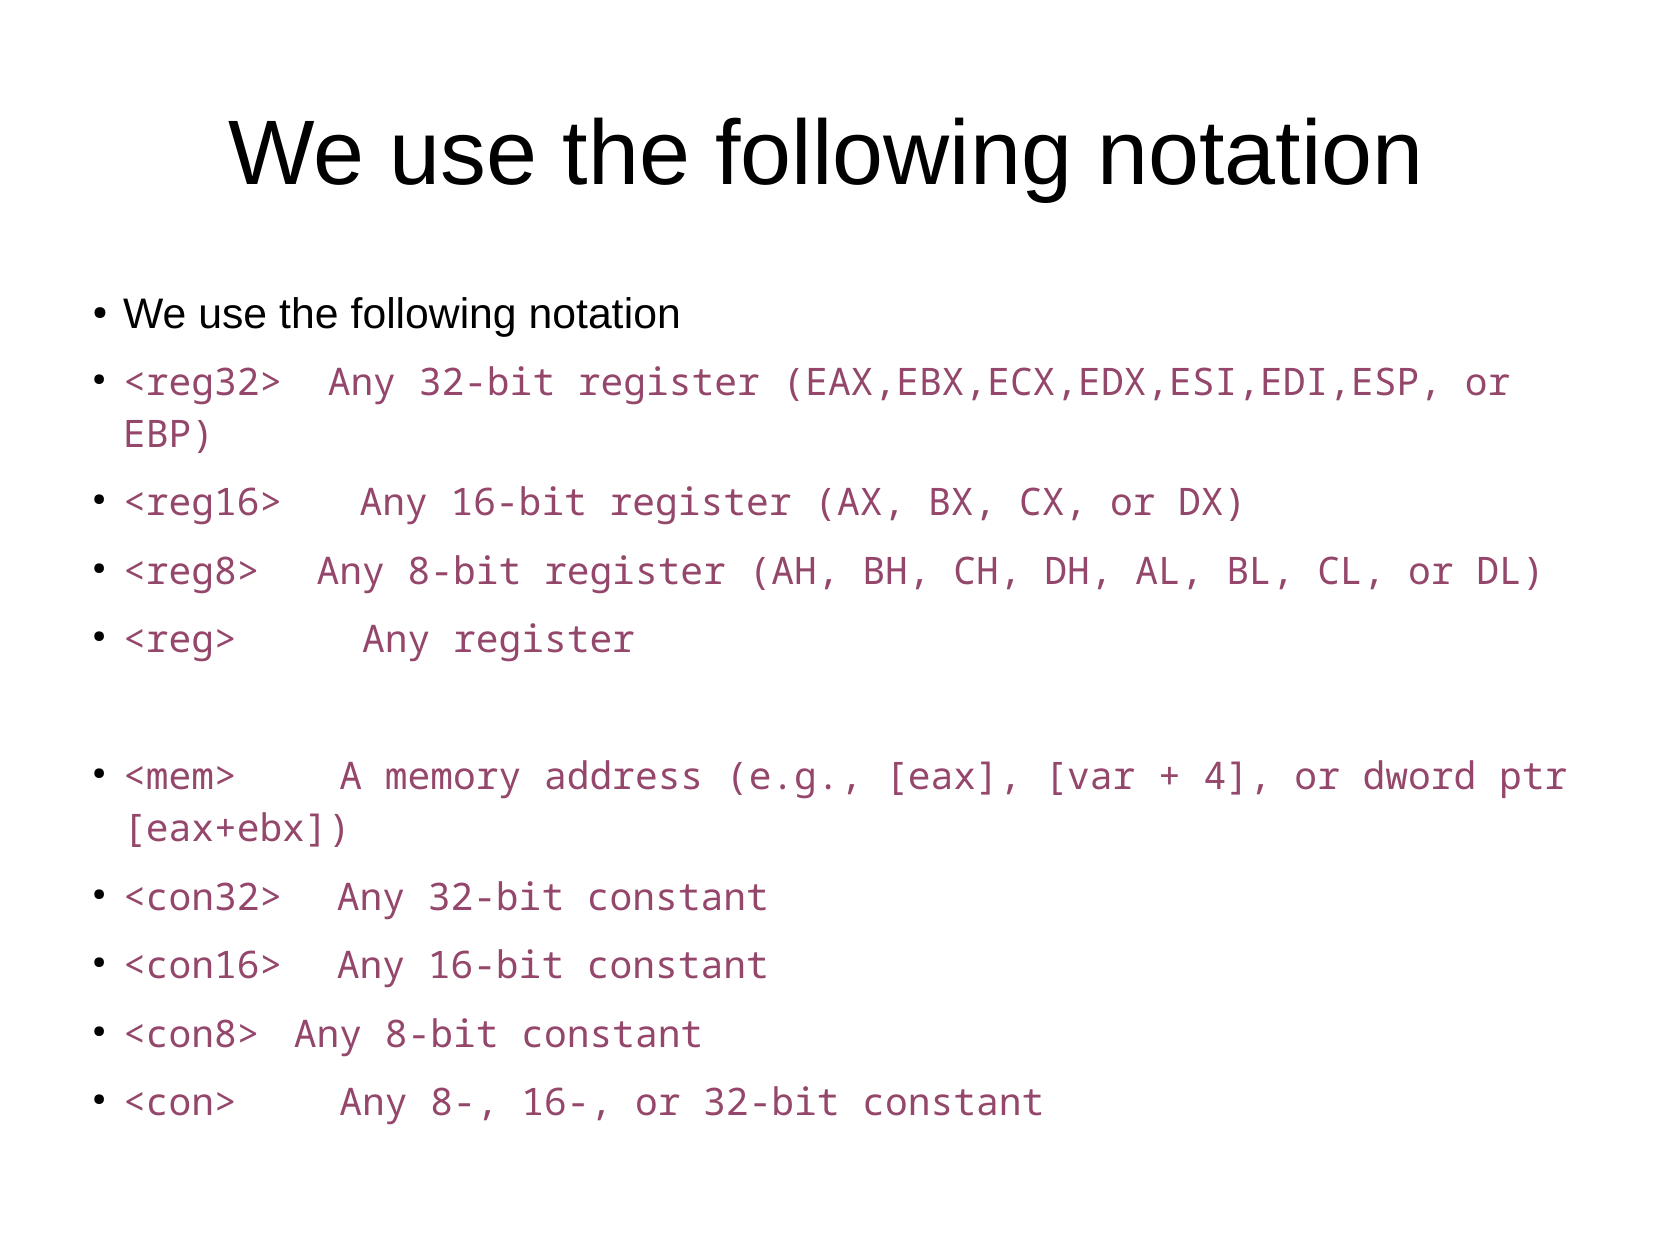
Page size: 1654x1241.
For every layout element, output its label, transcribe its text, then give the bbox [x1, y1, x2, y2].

title We use the following notation [82, 49, 1571, 257]
list We use the following notation <reg32> Any 32-bit register (EAX,EBX,ECX,EDX,ESI,EDI,ESP, or EBP) <reg16> Any 16-bit register (AX, BX, CX, or DX) <reg8> Any 8-bit register (AH, BH, CH, DH, AL, BL, CL, or DL) <reg> Any register <mem> A memory address (e.g., [eax], [var + 4], or dword ptr [eax+ebx]) <con32> Any 32-bit constant <con16> Any 16-bit constant <con8> Any 8-bit constant <con> Any 8-, 16-, or 32-bit constant [82, 290, 1571, 1163]
